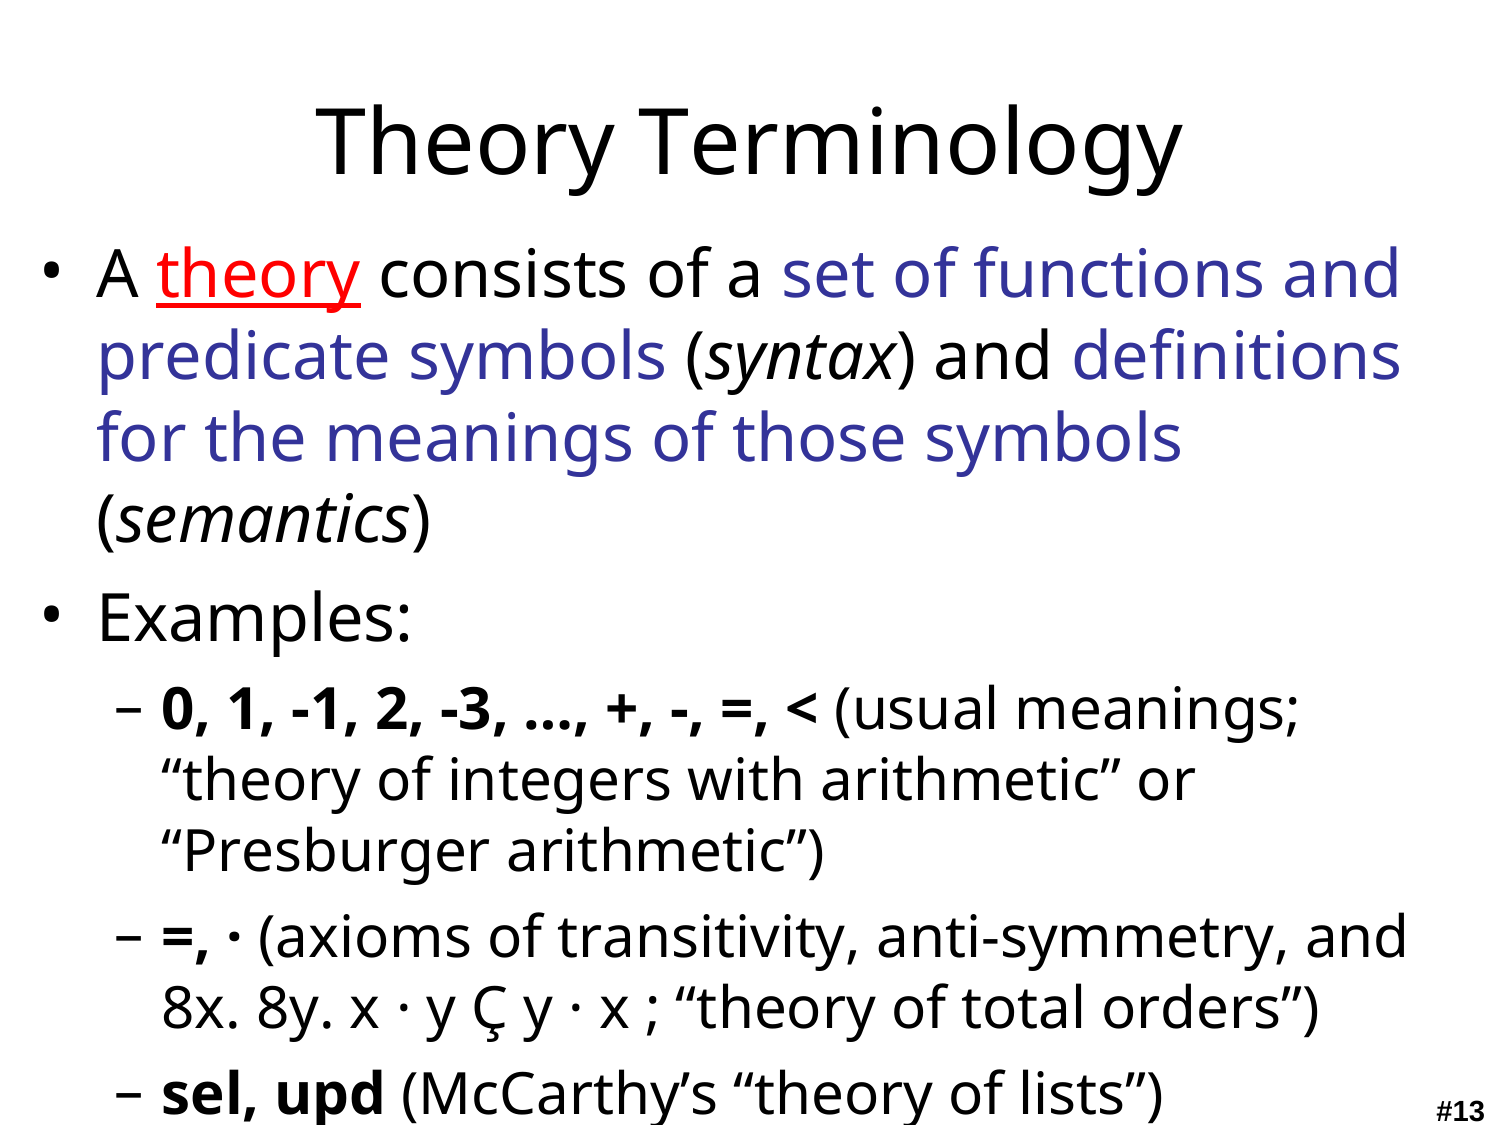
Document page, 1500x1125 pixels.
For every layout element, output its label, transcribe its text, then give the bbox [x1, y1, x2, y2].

list A theory consists of a set of functions and predicate symbols (syntax) and definitions for the meanings of those symbols (semantics) Examples: 0, 1, -1, 2, -3, …, +, -, =, < (usual meanings; “theory of integers with arithmetic” or “Presburger arithmetic”) =, · (axioms of transitivity, anti-symmetry, and 8x. 8y. x · y Ç y · x ; “theory of total orders”) sel, upd (McCarthy’s “theory of lists”) [24, 224, 1476, 1063]
title Theory Terminology [24, 45, 1476, 224]
